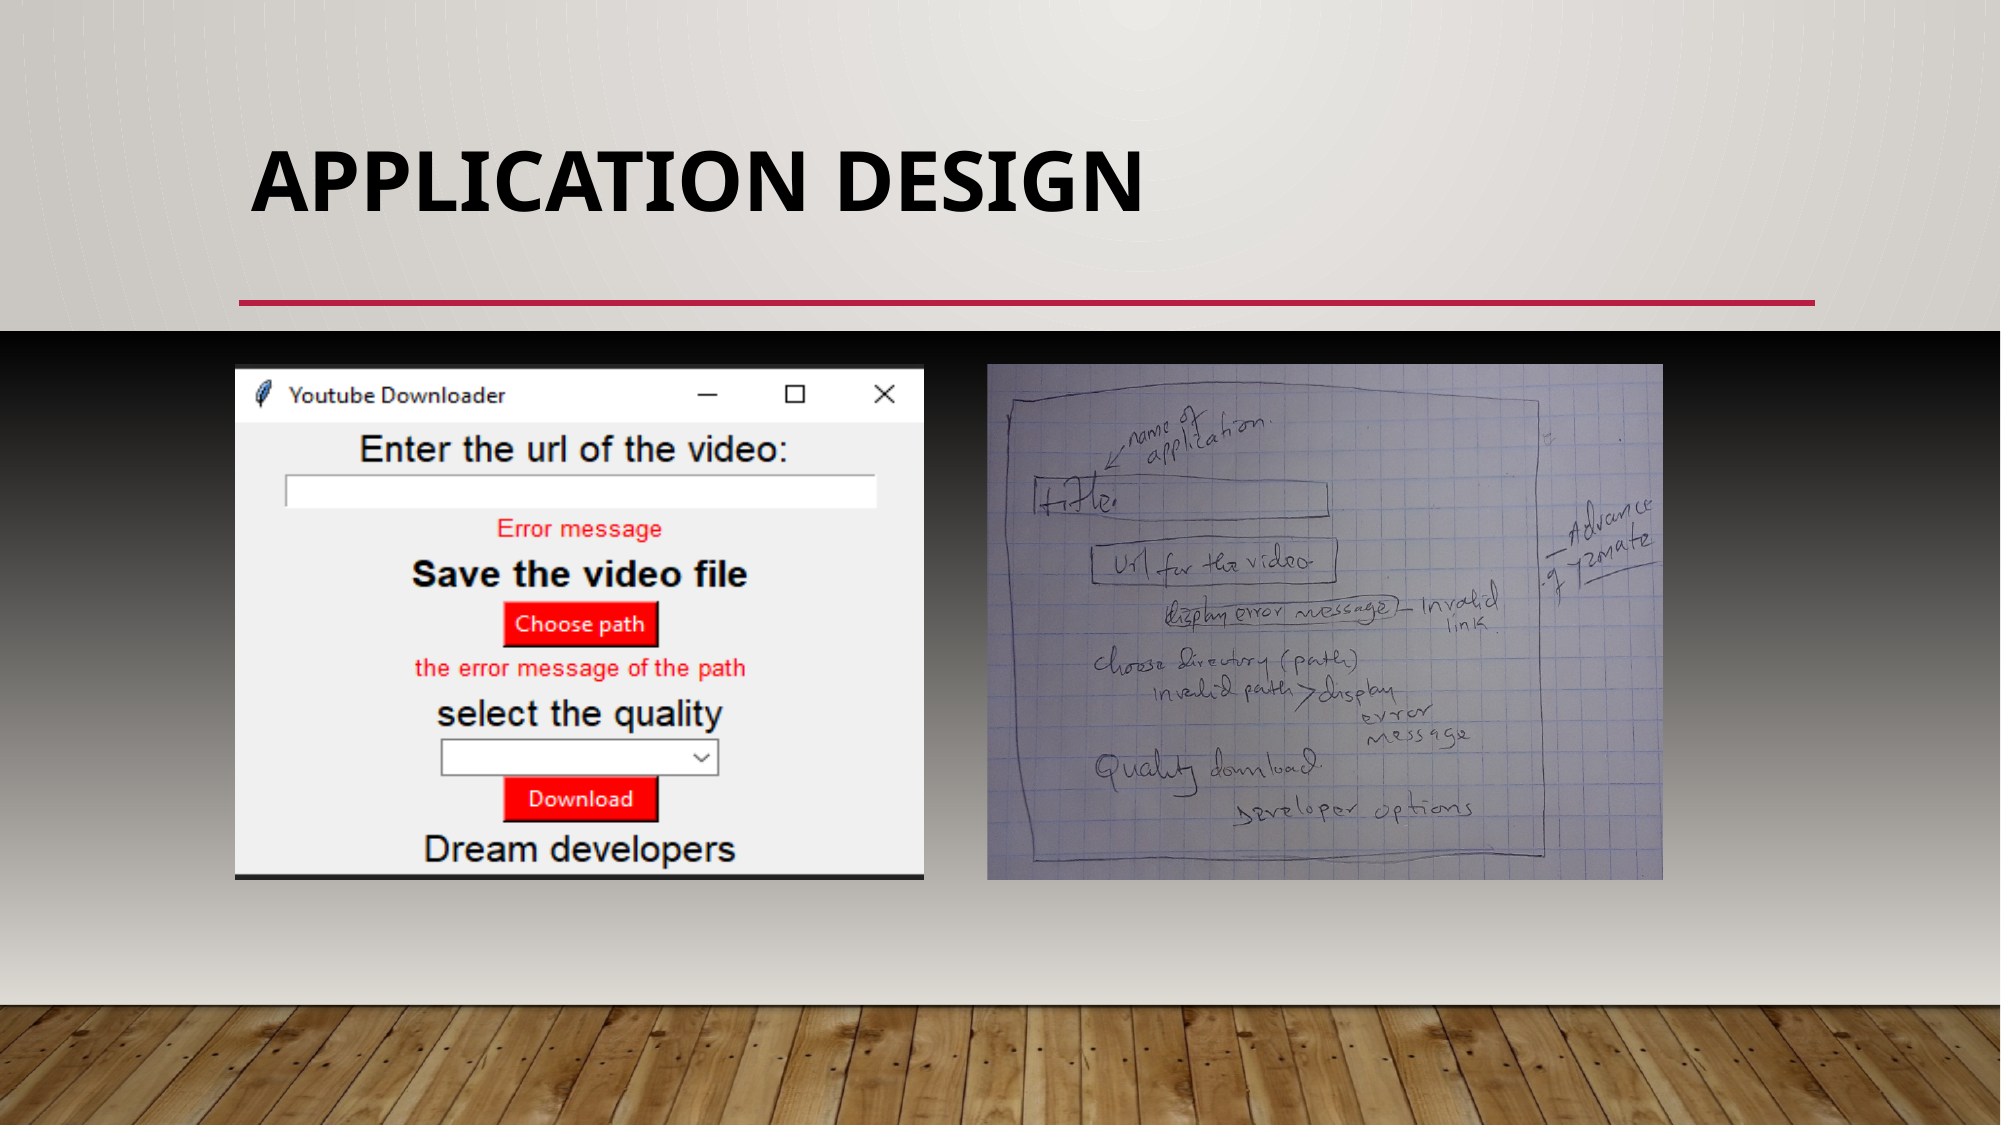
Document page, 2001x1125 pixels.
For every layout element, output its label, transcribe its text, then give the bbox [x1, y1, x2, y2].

picture [235, 364, 924, 880]
title Application design [161, 131, 1814, 305]
picture [987, 364, 1663, 880]
